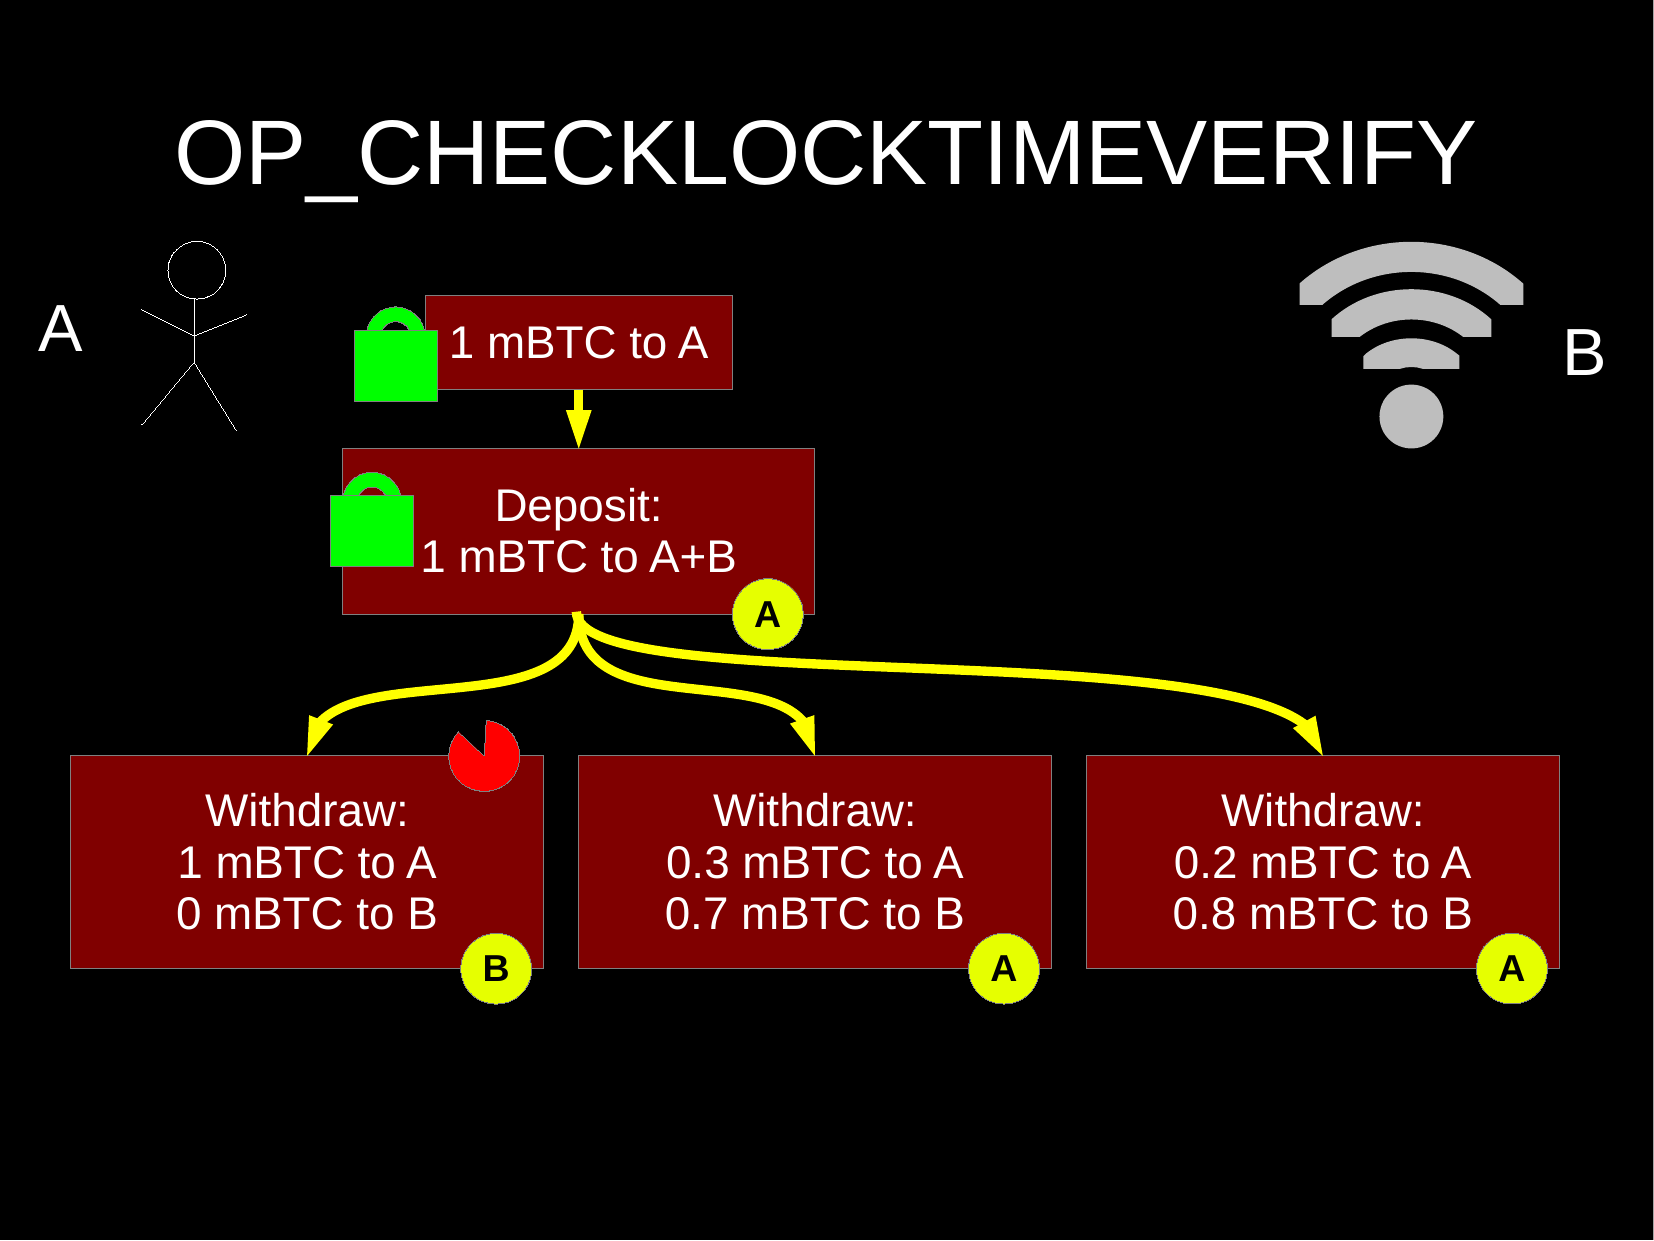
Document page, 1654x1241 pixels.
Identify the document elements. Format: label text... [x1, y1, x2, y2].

text_box A [1476, 933, 1548, 1004]
text_box B [1547, 307, 1622, 397]
text_box A [968, 933, 1040, 1005]
text_box Deposit: 1 mBTC to A+B [342, 448, 815, 615]
text_box Withdraw: 1 mBTC to A 0 mBTC to B [70, 755, 544, 969]
text_box 1 mBTC to A [425, 295, 733, 390]
title OP_CHECKLOCKTIMEVERIFY [82, 49, 1571, 257]
text_box Withdraw: 0.3 mBTC to A 0.7 mBTC to B [578, 755, 1052, 969]
text_box [448, 720, 520, 792]
text_box B [460, 933, 532, 1005]
text_box Withdraw: 0.2 mBTC to A 0.8 mBTC to B [1086, 755, 1560, 969]
picture [1275, 200, 1548, 473]
text_box [330, 472, 414, 567]
text_box [354, 306, 438, 402]
text_box A [732, 578, 804, 650]
text_box A [23, 283, 98, 374]
